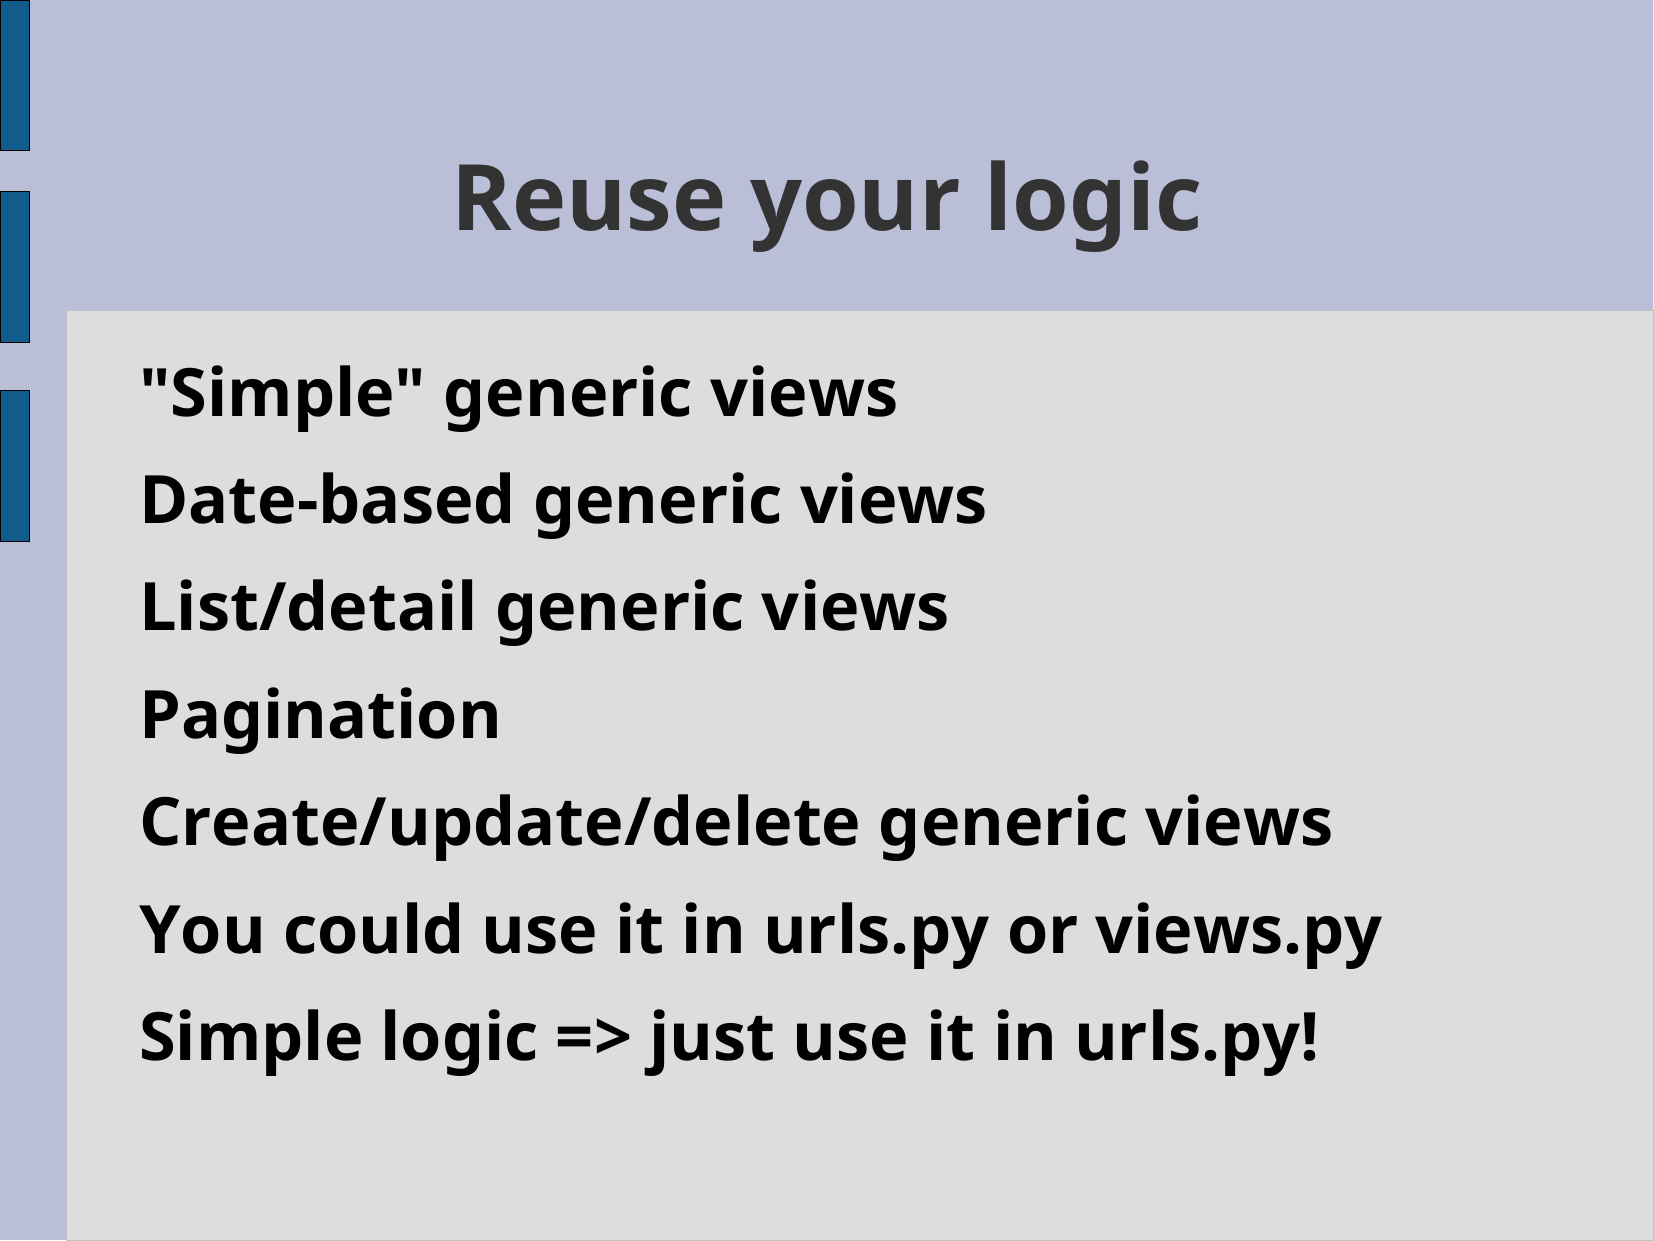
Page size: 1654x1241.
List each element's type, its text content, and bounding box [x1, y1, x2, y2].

list "Simple" generic views Date-based generic views List/detail generic views Pagination Create/update/delete generic views You could use it in urls.py or views.py Simple logic => just use it in urls.py! [121, 344, 1534, 1112]
title Reuse your logic [121, 98, 1534, 291]
